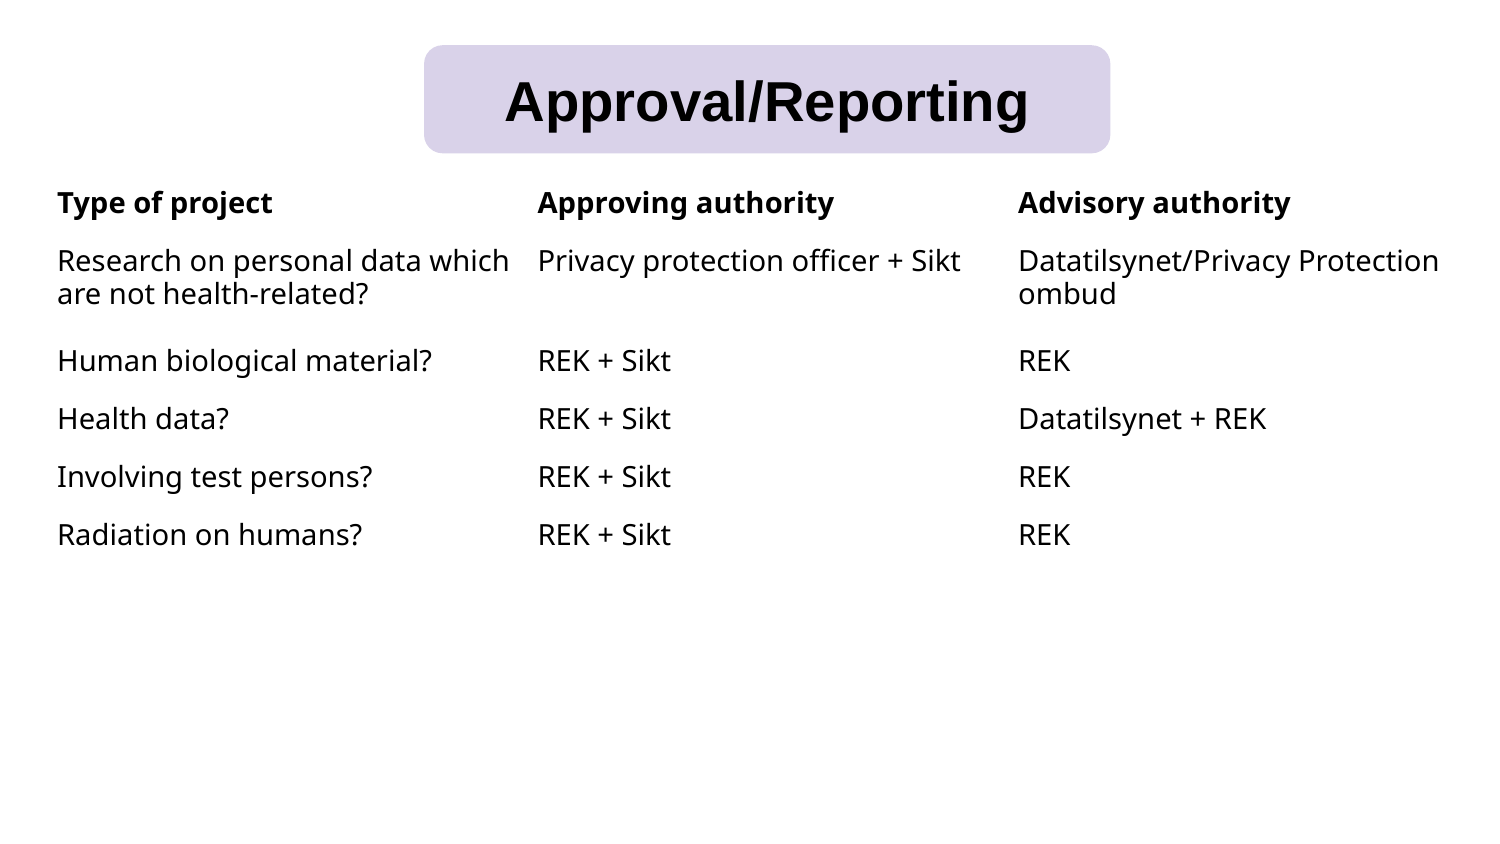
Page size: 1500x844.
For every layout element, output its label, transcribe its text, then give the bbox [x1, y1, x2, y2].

table_cell REK [1007, 456, 1488, 514]
table_cell REK + Sikt [527, 514, 1007, 572]
text_box Approval/Reporting [424, 45, 1110, 153]
table_cell Datatilsynet + REK [1007, 398, 1488, 456]
table_header Type of project [46, 181, 527, 239]
table_header Advisory authority [1007, 181, 1488, 239]
table_cell Research on personal data which are not health-related? [46, 239, 527, 340]
table_cell Radiation on humans? [46, 514, 527, 572]
table_cell REK [1007, 340, 1488, 398]
table_cell Health data? [46, 398, 527, 456]
table_cell Human biological material? [46, 340, 527, 398]
table_cell Involving test persons? [46, 456, 527, 514]
table_cell Privacy protection officer + Sikt [527, 239, 1007, 340]
table_cell REK [1007, 514, 1488, 572]
table_header Approving authority [527, 181, 1007, 239]
table_cell Datatilsynet/Privacy Protection ombud [1007, 239, 1488, 340]
table_cell REK + Sikt [527, 398, 1007, 456]
table_cell REK + Sikt [527, 456, 1007, 514]
table_cell REK + Sikt [527, 340, 1007, 398]
